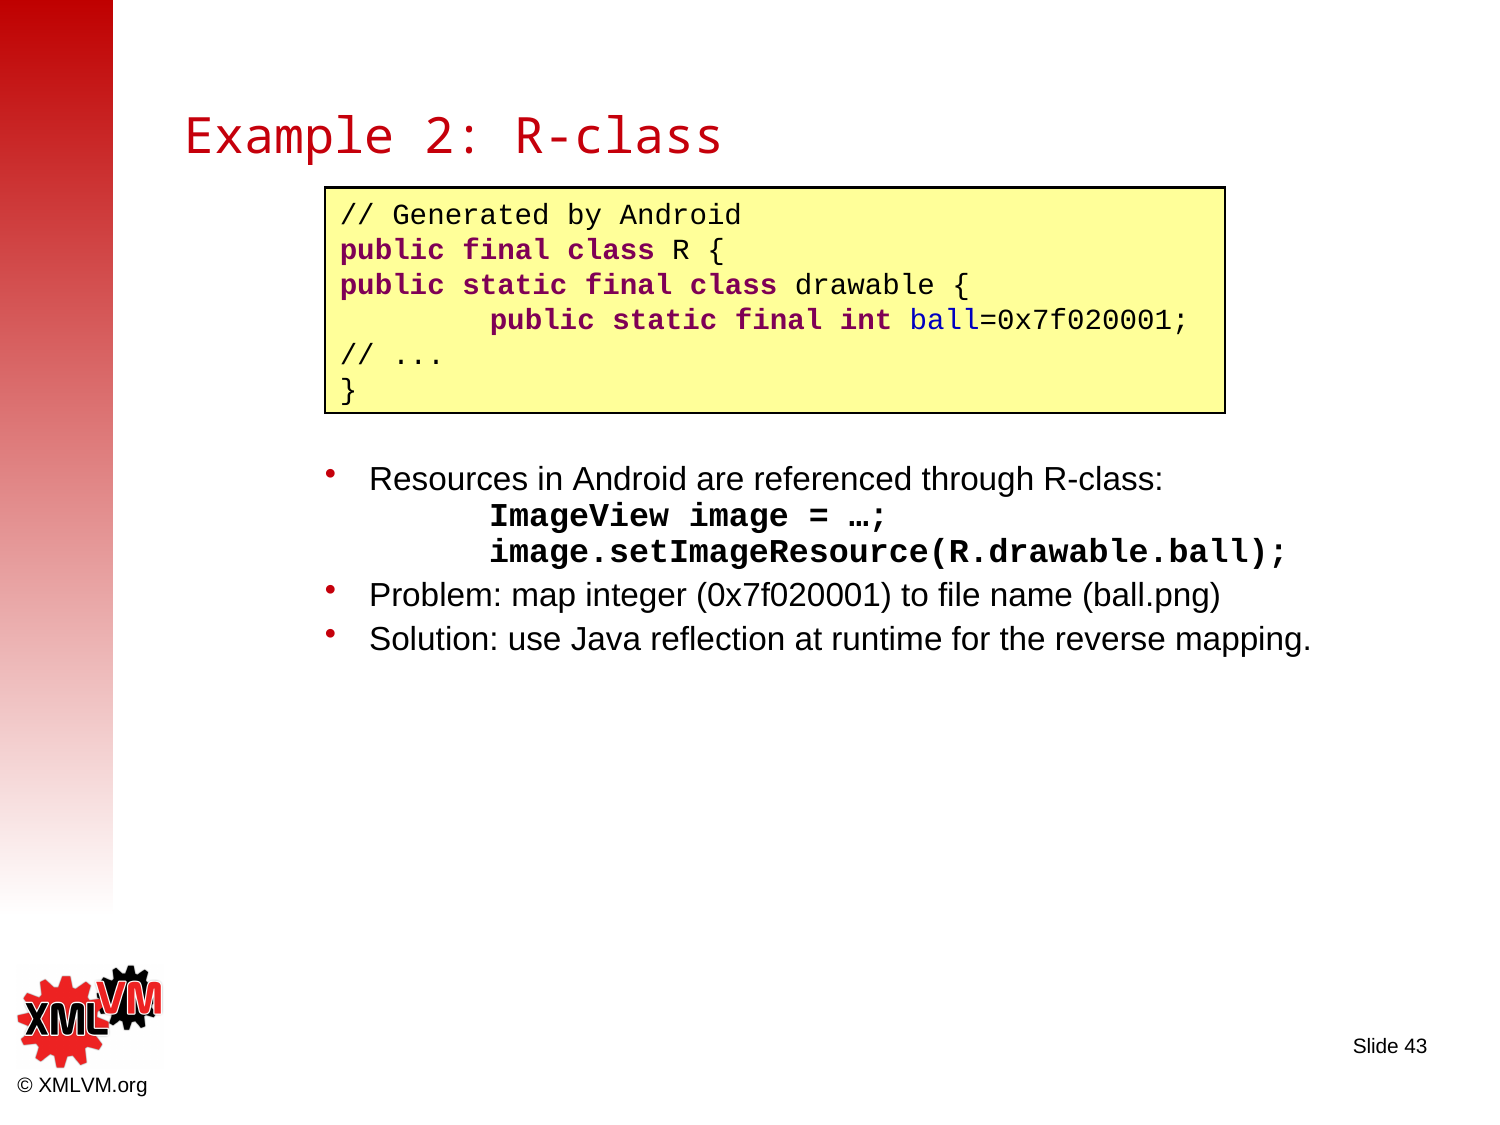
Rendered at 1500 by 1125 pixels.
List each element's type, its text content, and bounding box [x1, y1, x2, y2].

text_box // Generated by Android public final class R { public static final class drawable { public static final int ball=0x7f020001; // ... } [324, 187, 1226, 413]
list Resources in Android are referenced through R-class: ImageView image = …; image.setImageResource(R.drawable.ball); Problem: map integer (0x7f020001) to file name (ball.png) Solution: use Java reflection at runtime for the reverse mapping. [324, 461, 1329, 668]
picture [16, 964, 164, 1069]
title Example 2: R-class [170, 67, 1447, 207]
